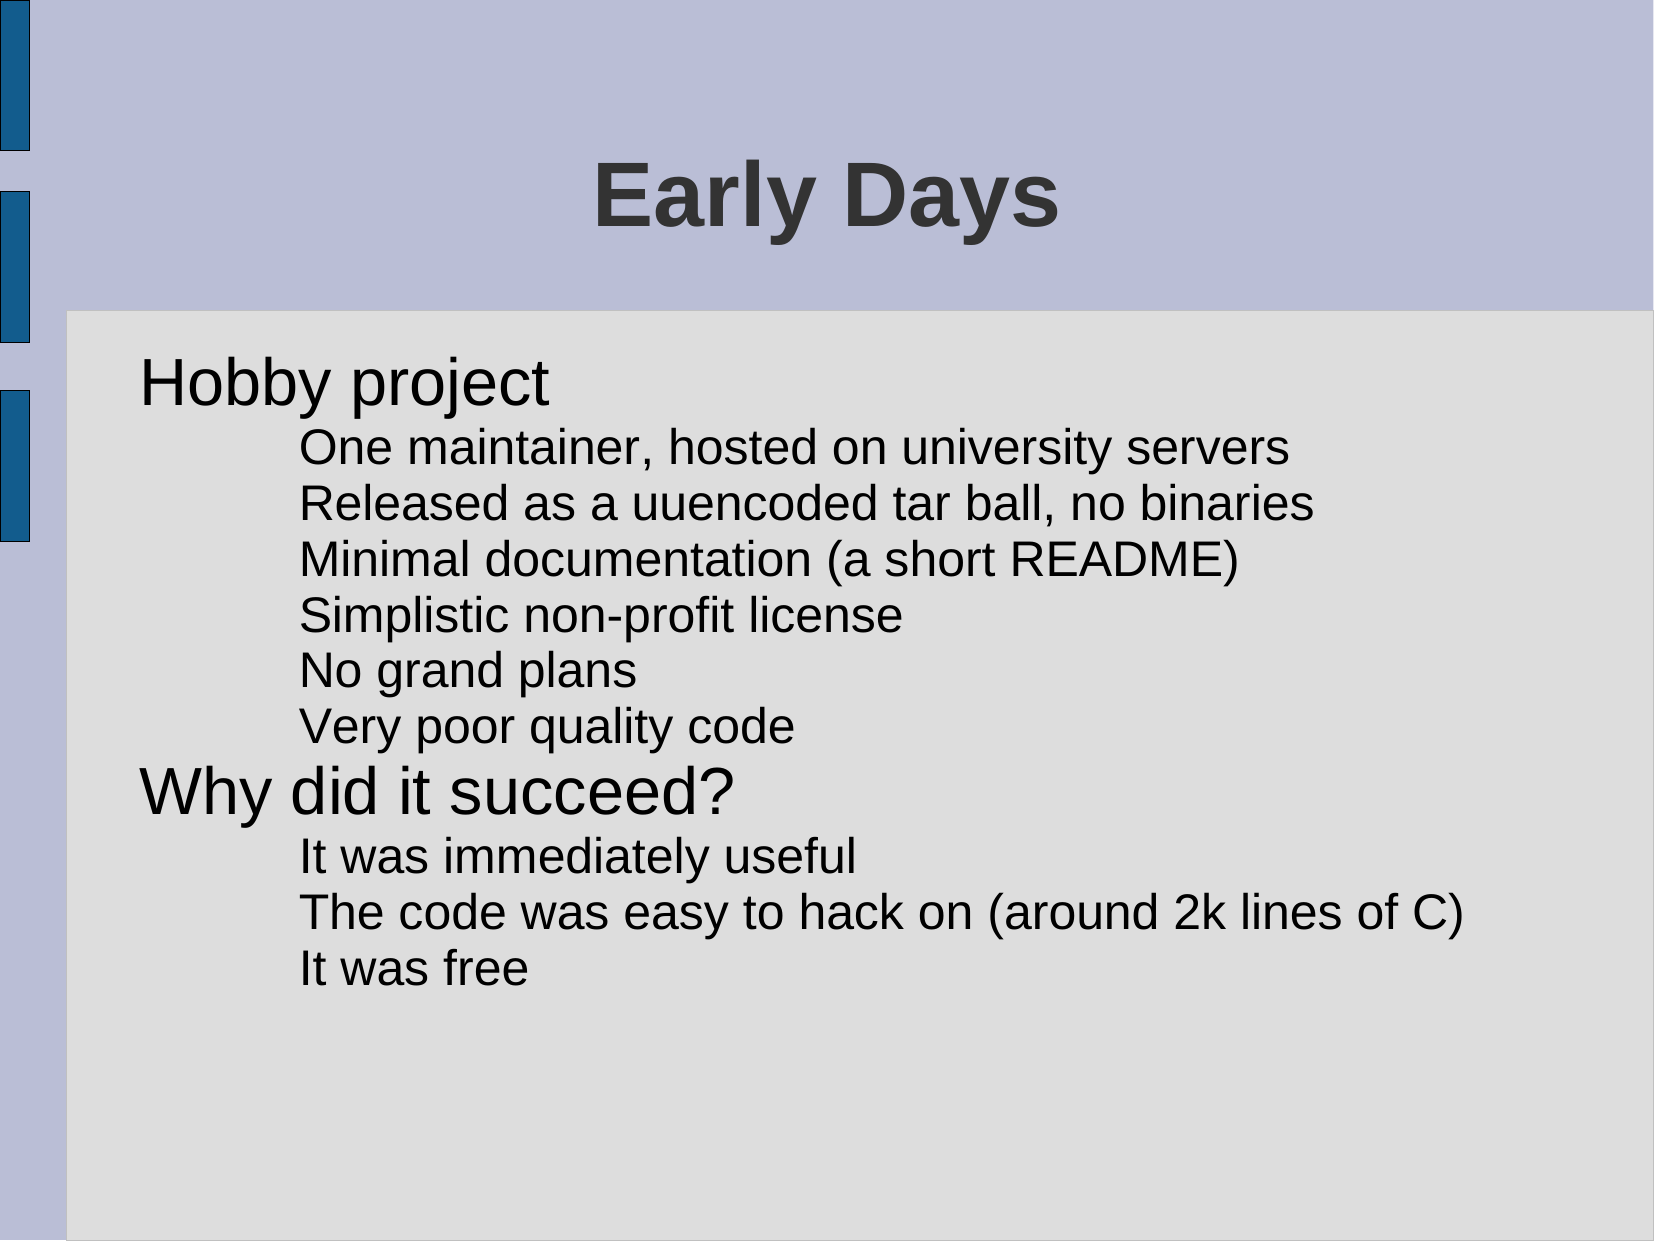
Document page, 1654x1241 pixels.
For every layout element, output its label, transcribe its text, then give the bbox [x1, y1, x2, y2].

list Hobby project One maintainer, hosted on university servers Released as a uuencoded tar ball, no binaries Minimal documentation (a short README) Simplistic non-profit license No grand plans Very poor quality code Why did it succeed? It was immediately useful The code was easy to hack on (around 2k lines of C) It was free [121, 344, 1534, 1112]
title Early Days [121, 98, 1534, 291]
